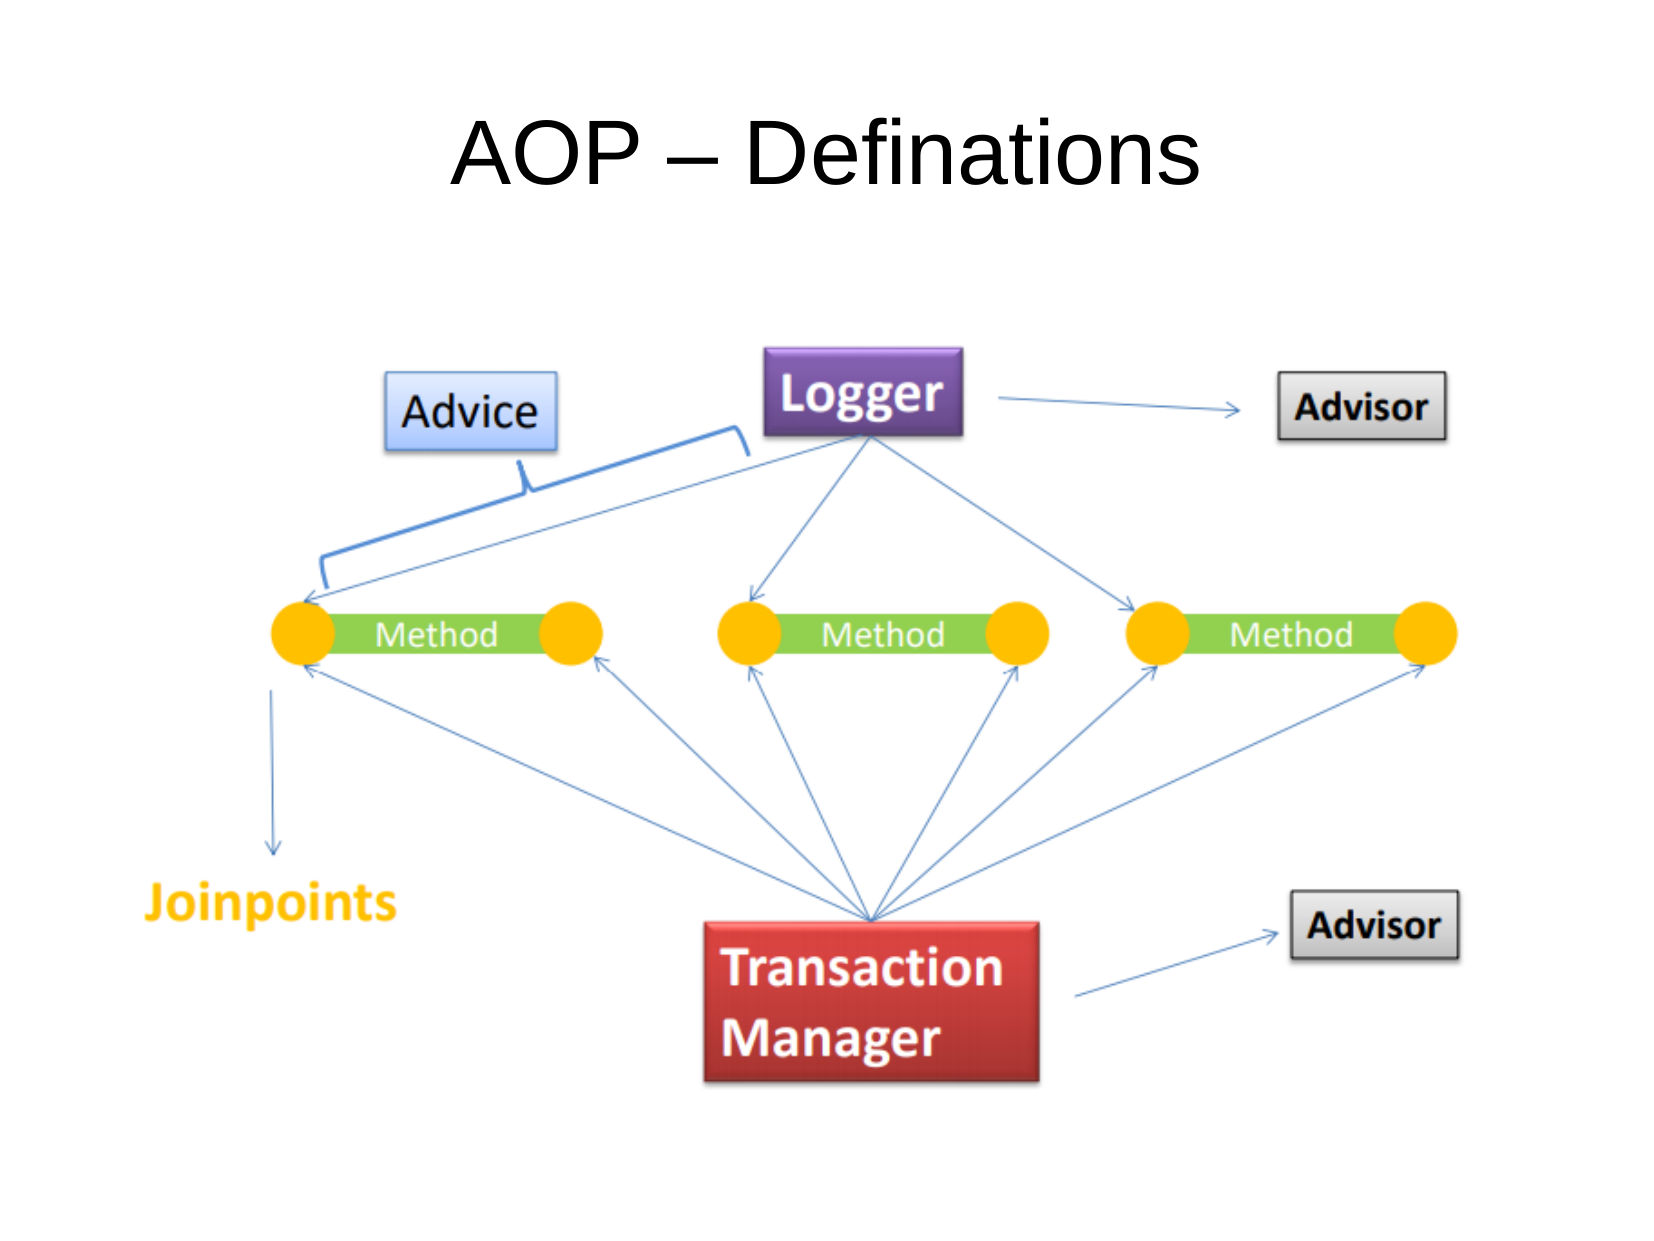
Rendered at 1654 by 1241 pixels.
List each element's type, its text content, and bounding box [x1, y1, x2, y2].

title AOP – Definations [82, 49, 1571, 257]
picture [109, 290, 1544, 1109]
